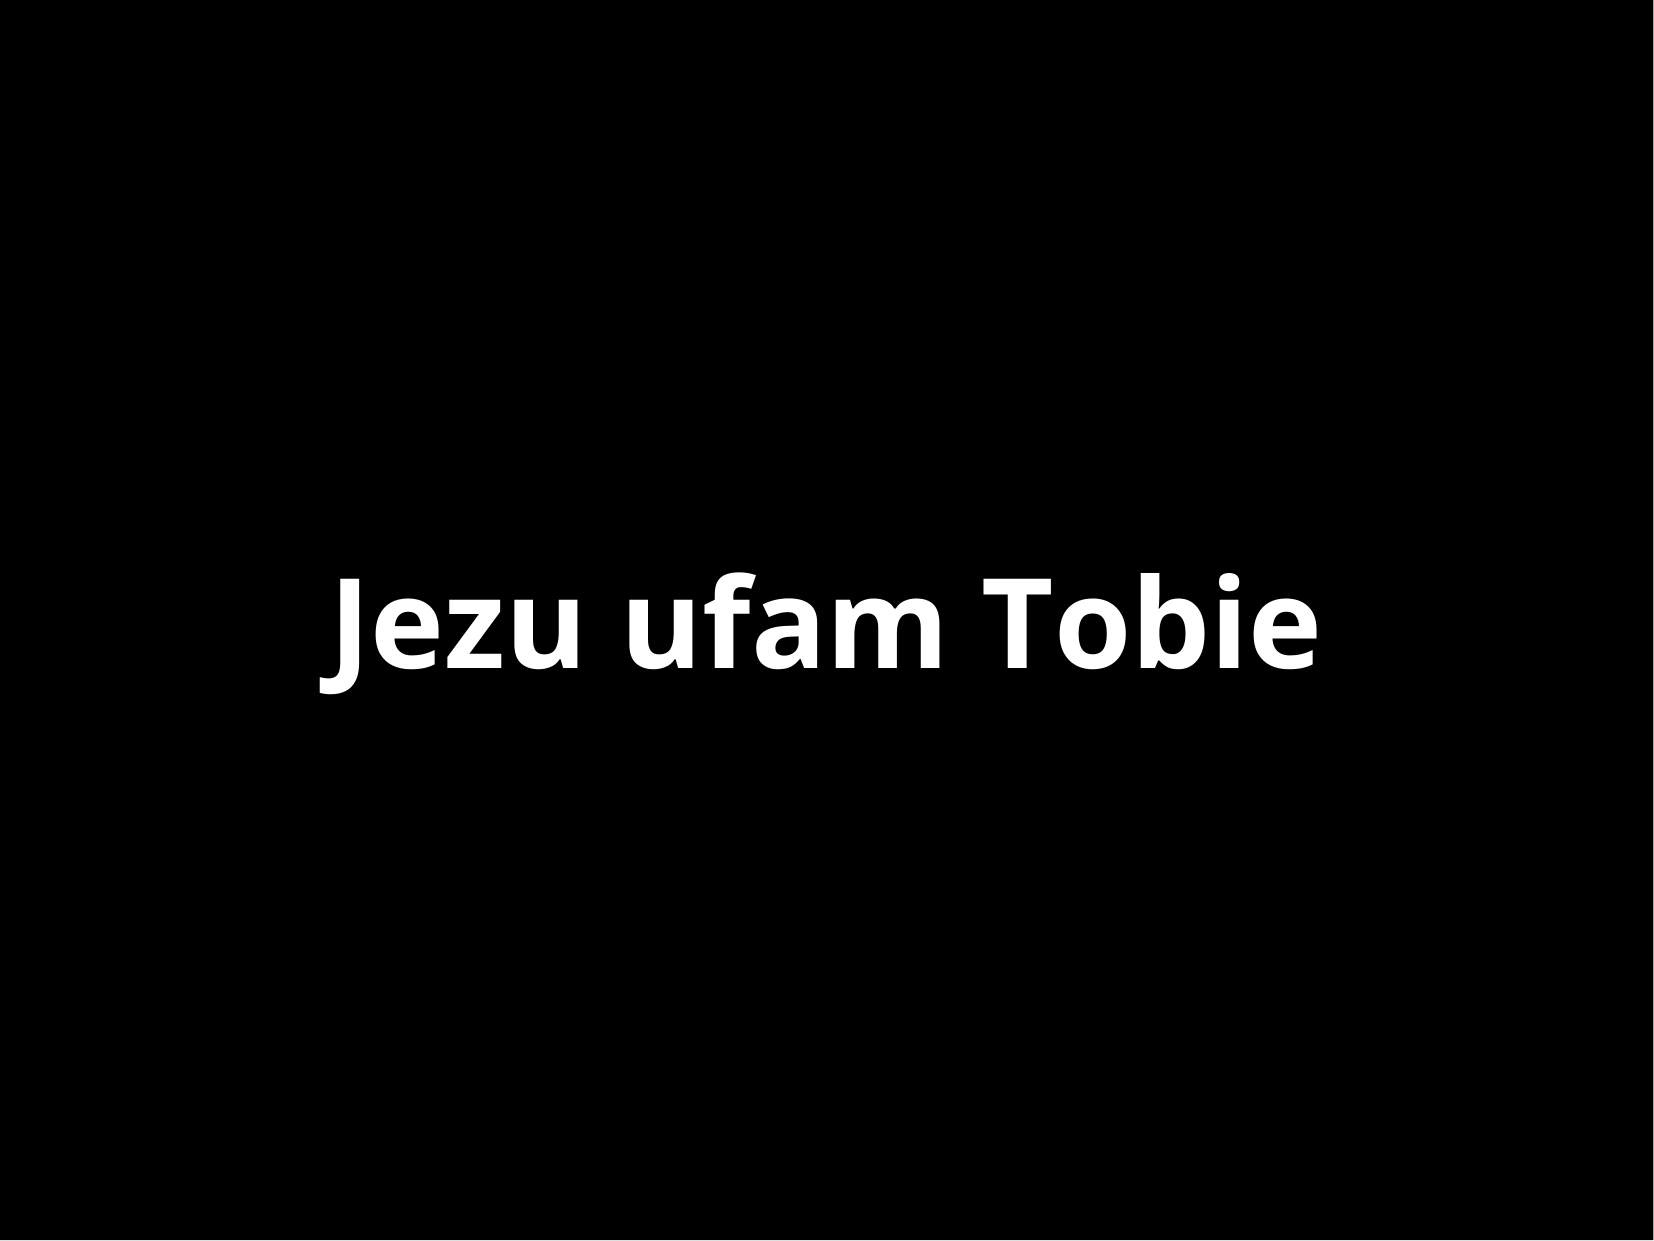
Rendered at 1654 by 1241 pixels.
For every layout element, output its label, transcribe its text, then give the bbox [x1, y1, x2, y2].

title Jezu ufam Tobie [0, 0, 1654, 1241]
